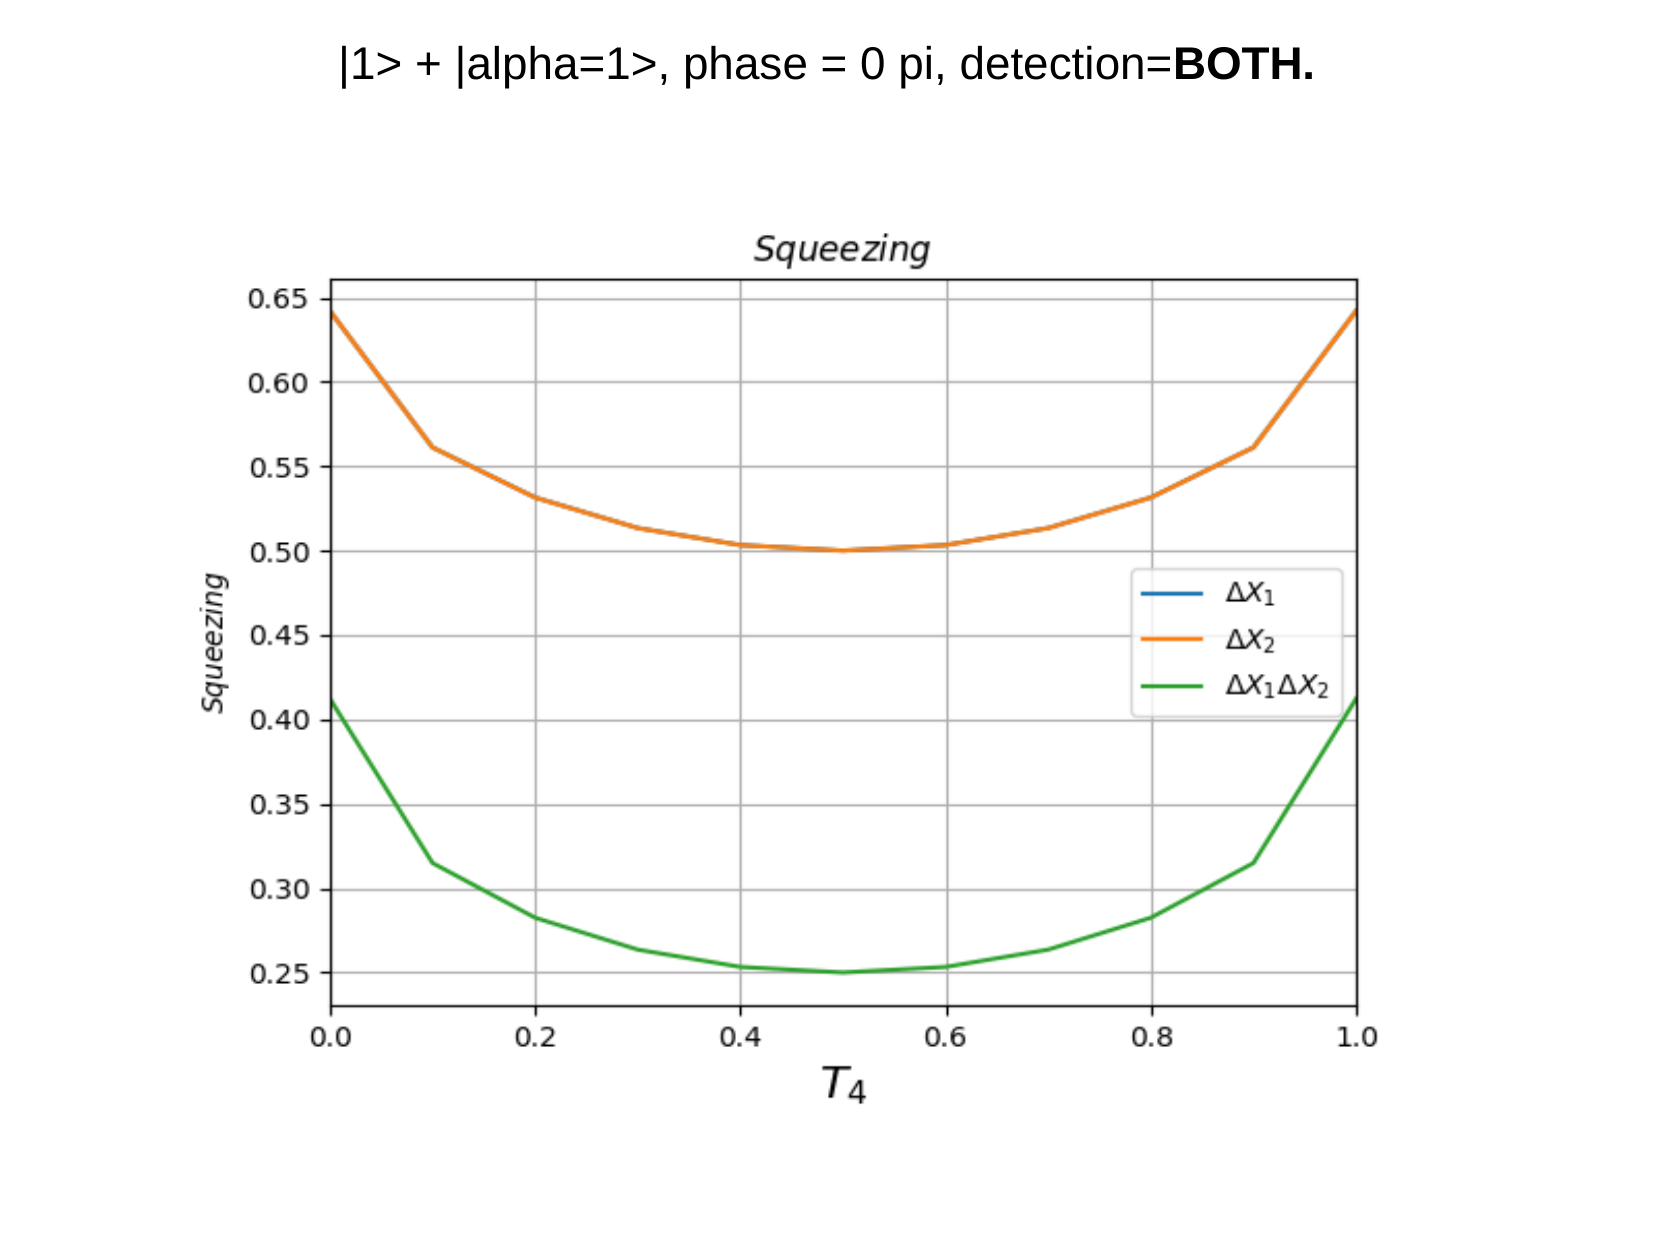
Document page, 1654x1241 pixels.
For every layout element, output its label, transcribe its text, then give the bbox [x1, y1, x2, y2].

title |1> + |alpha=1>, phase = 0 pi, detection=BOTH. [141, 23, 1512, 105]
picture [165, 165, 1489, 1110]
